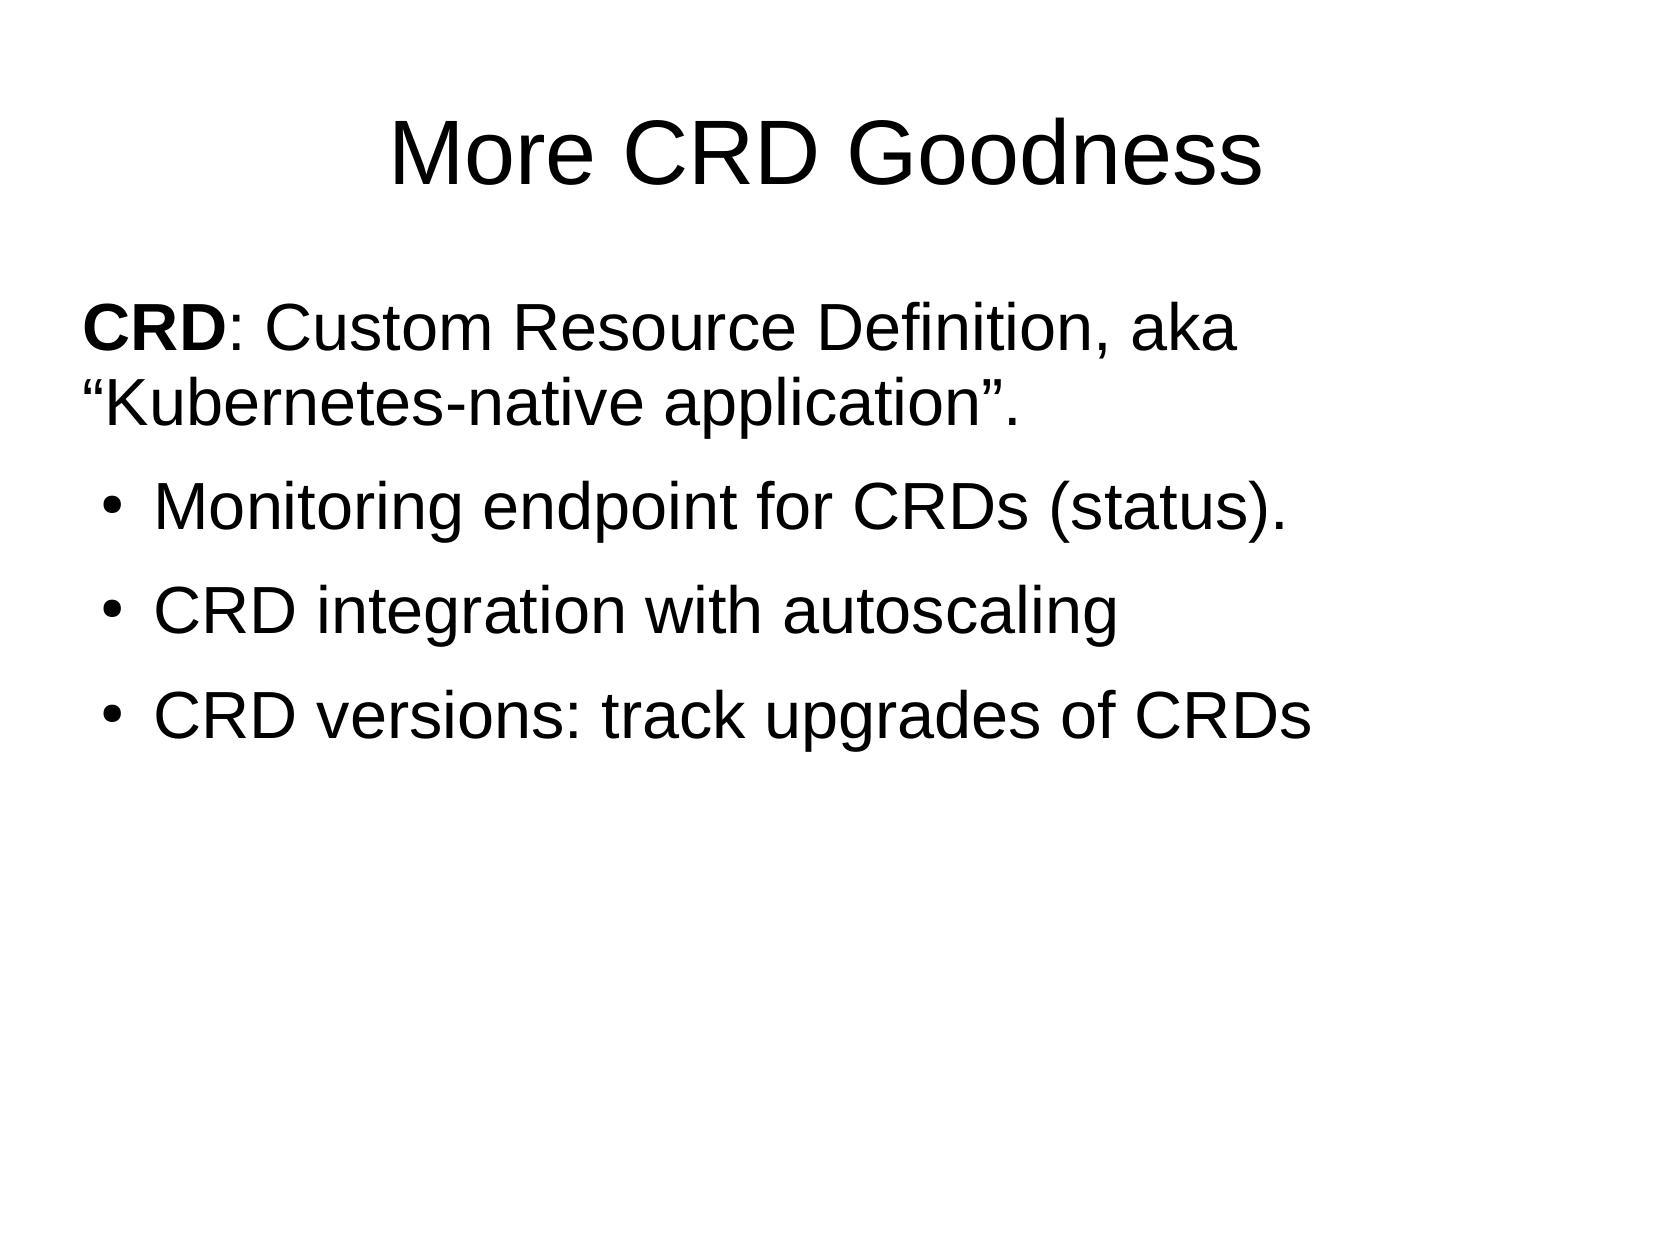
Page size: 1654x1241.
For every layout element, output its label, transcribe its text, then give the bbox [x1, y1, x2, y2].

title More CRD Goodness [82, 49, 1571, 257]
list CRD: Custom Resource Definition, aka “Kubernetes-native application”. Monitoring endpoint for CRDs (status). CRD integration with autoscaling CRD versions: track upgrades of CRDs [82, 290, 1571, 1010]
